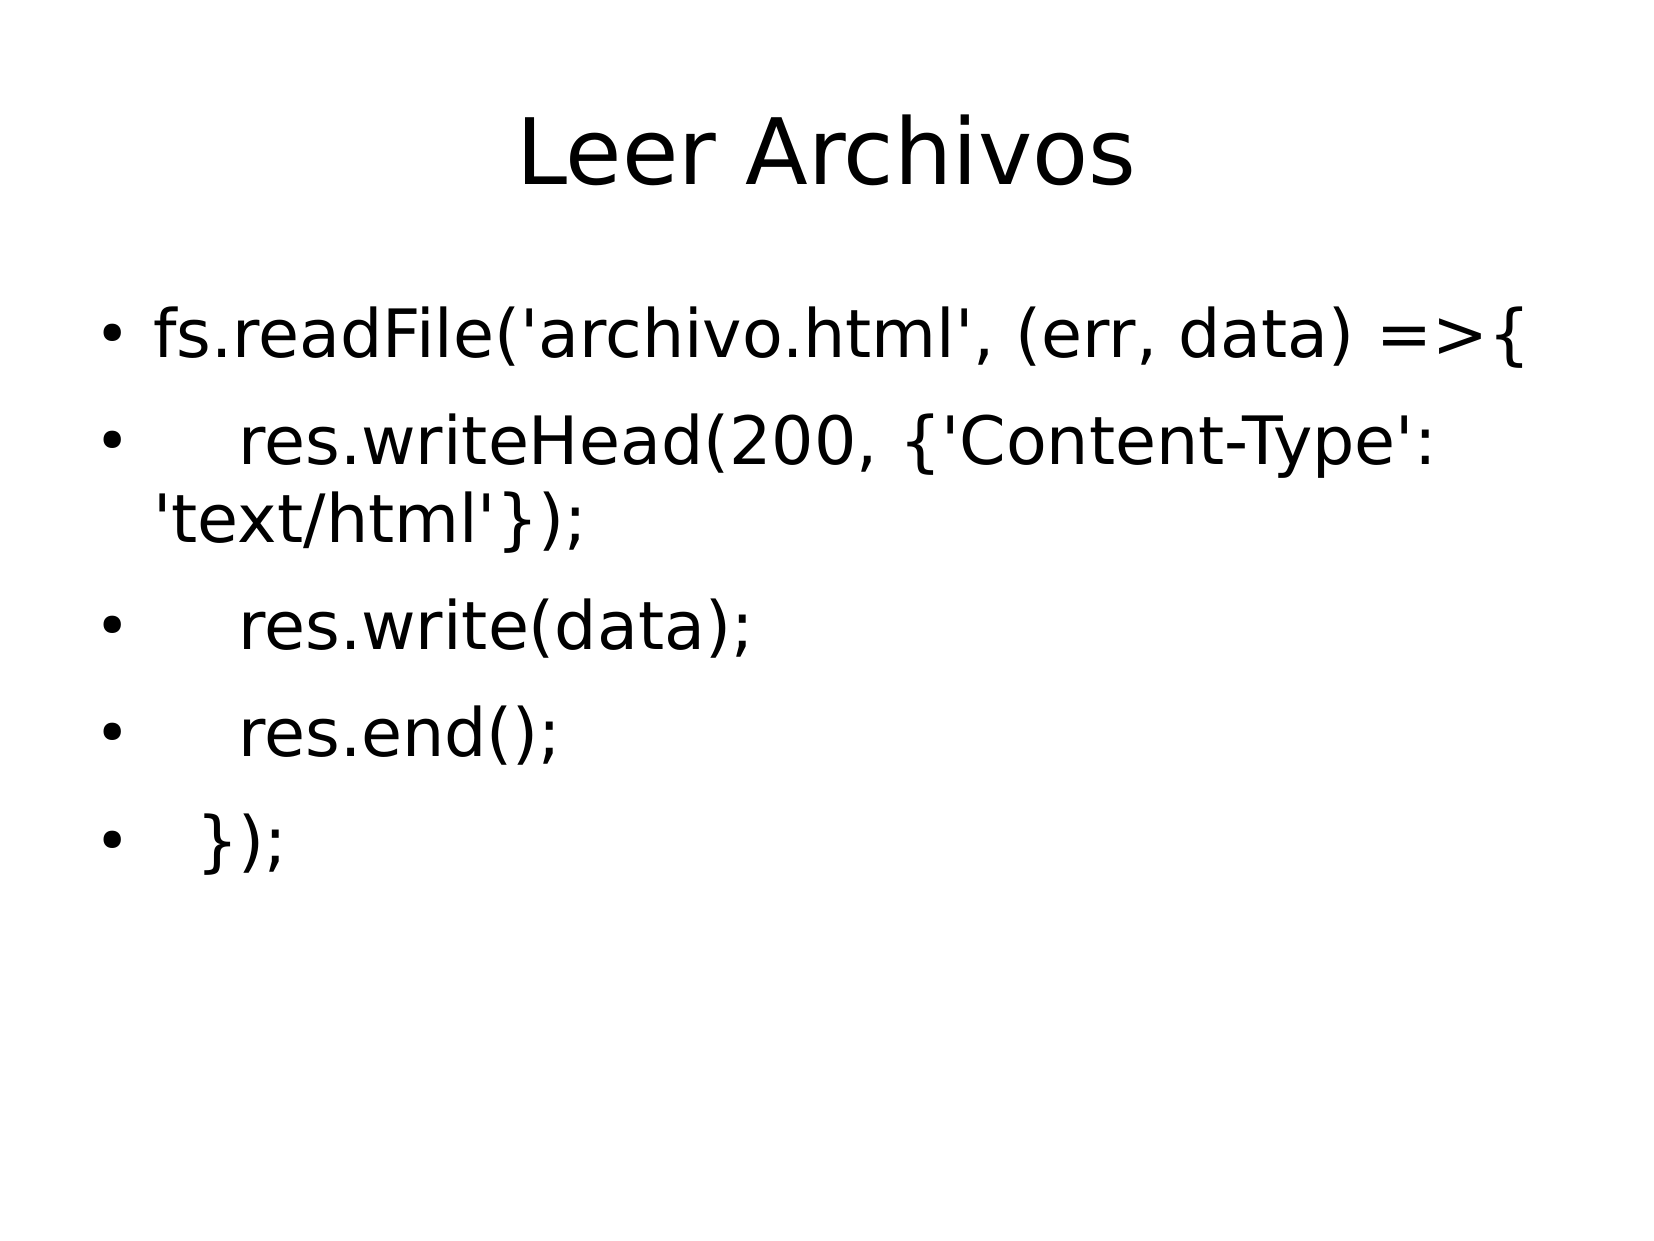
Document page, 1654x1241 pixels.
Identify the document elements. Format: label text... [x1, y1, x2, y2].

title Leer Archivos [82, 49, 1571, 257]
list fs.readFile('archivo.html', (err, data) =>{ res.writeHead(200, {'Content-Type': 'text/html'}); res.write(data); res.end(); }); [82, 295, 1571, 1015]
